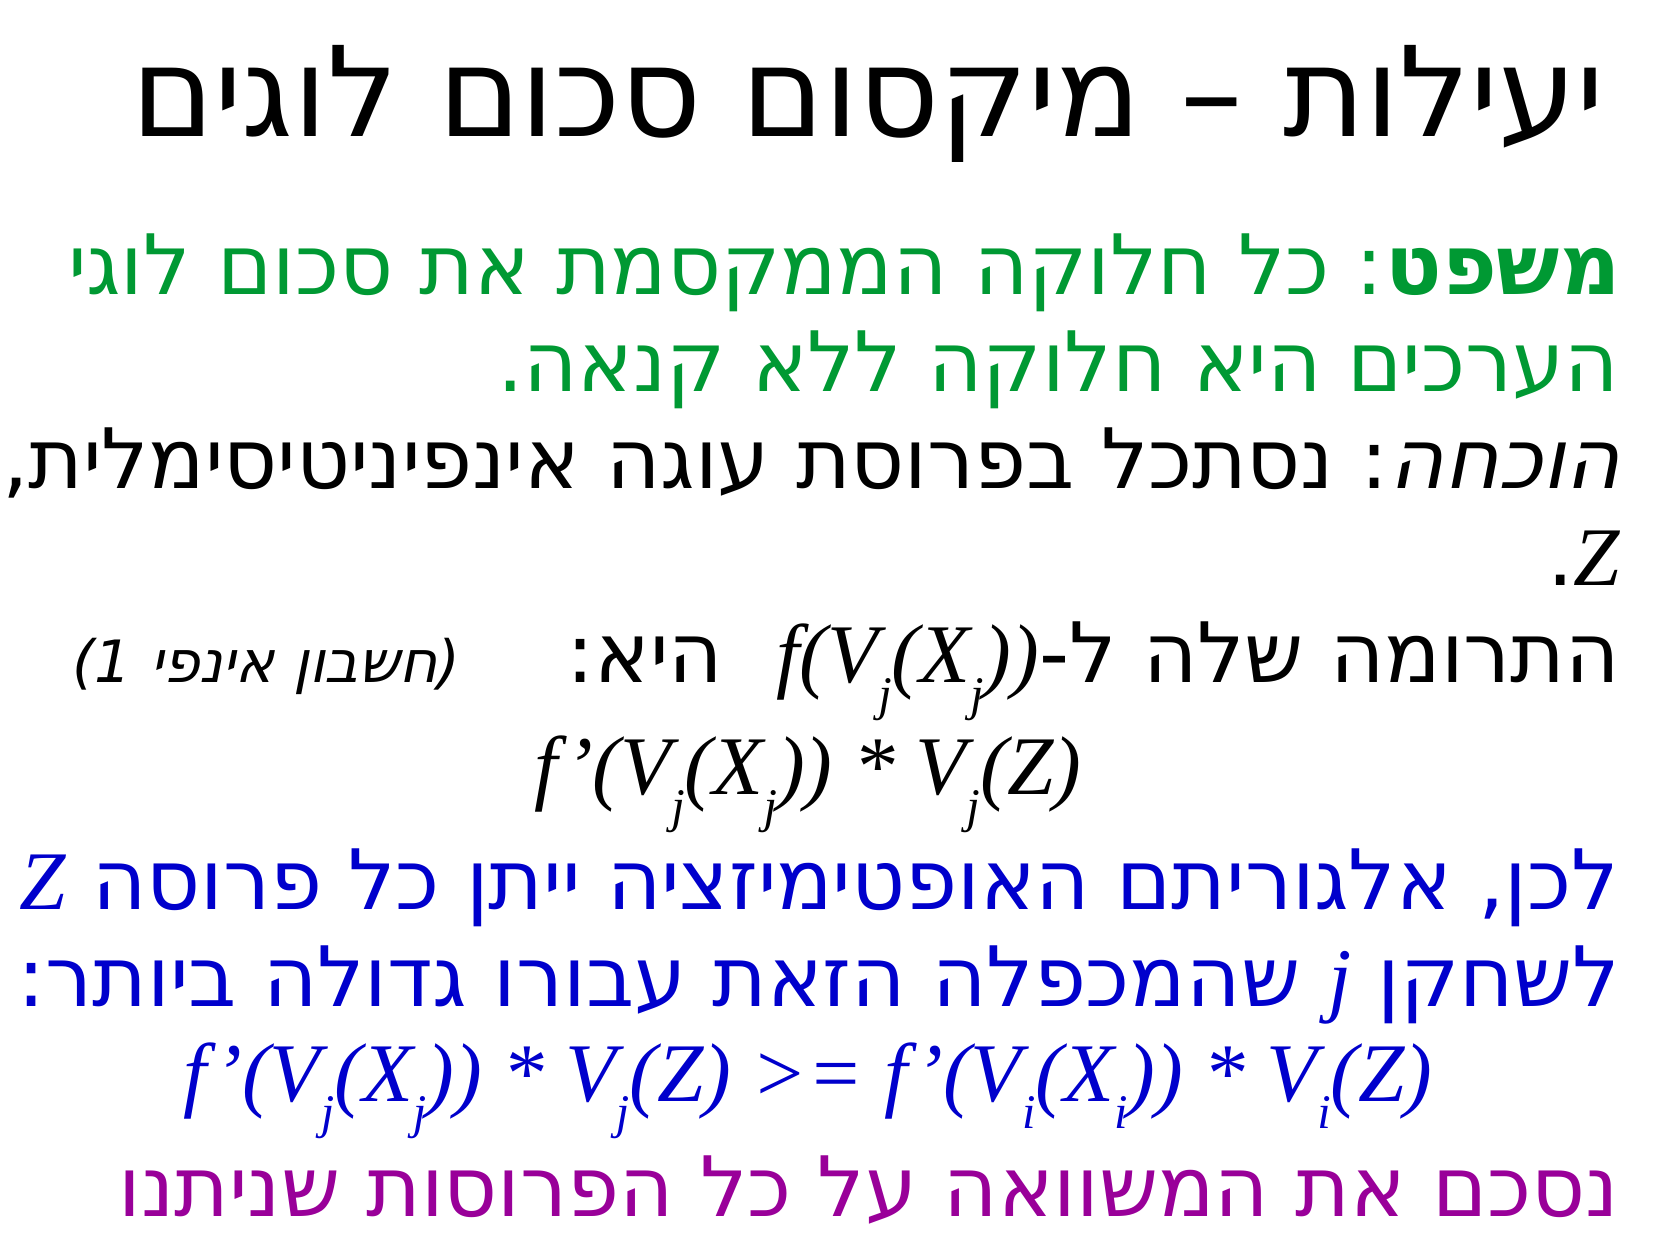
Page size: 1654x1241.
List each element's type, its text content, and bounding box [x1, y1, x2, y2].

title יעילות – מיקסום סכום לוגים [30, 7, 1654, 166]
text_box משפט: כל חלוקה הממקסמת את סכום לוגי הערכים היא חלוקה ללא קנאה. הוכחה: נסתכל בפרוסת עוגה אינפיניטיסימלית, Z. התרומה שלה ל-f(Vj(Xj)) היא: (חשבון אינפי 1) f’(Vj(Xj)) * Vj(Z) לכן, אלגוריתם האופטימיזציה ייתן כל פרוסה Z לשחקן j שהמכפלה הזאת עבורו גדולה ביותר: f’(Vj(Xj)) * Vj(Z) >= f’(Vi(Xi)) * Vi(Z) נסכם את המשוואה על כל הפרוסות שניתנו ל-j: f’(Vj(Xj)) * Vj(Xj) >= f’(Vi(Xi)) * Vi(Xj) [0, 210, 1636, 1241]
